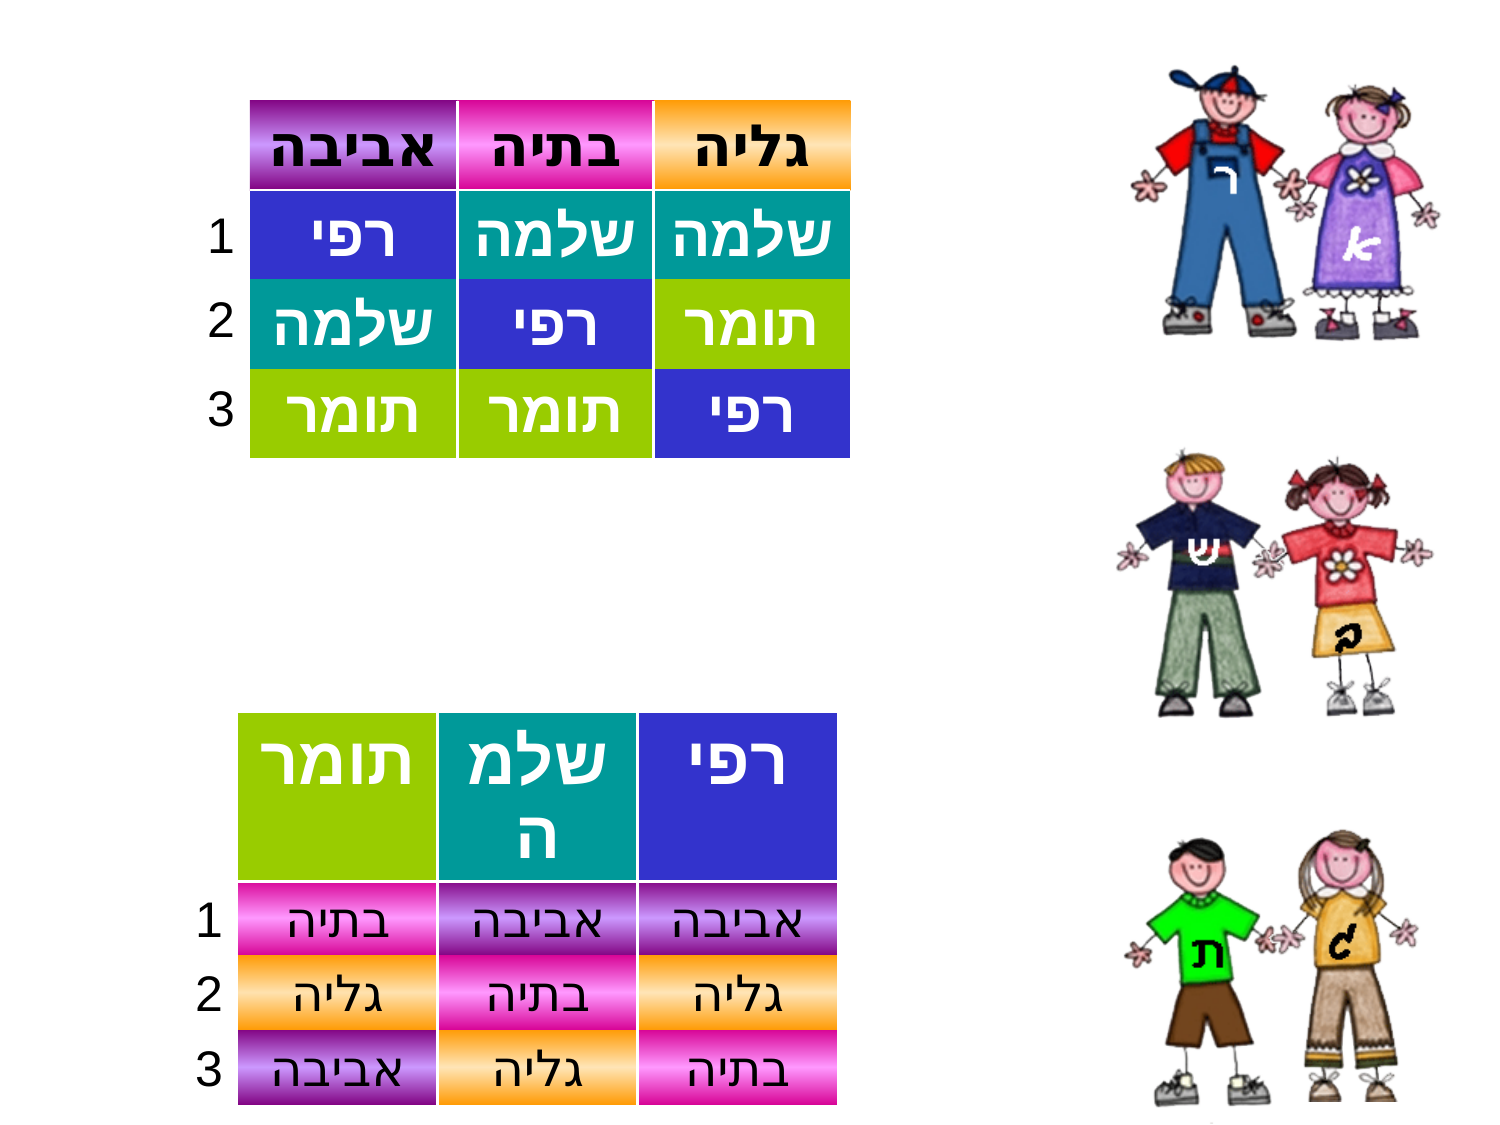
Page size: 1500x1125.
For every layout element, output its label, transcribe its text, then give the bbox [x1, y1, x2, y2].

table_cell אביבה [639, 883, 837, 956]
picture [1093, 420, 1453, 738]
table_cell שלמה [655, 191, 850, 279]
table_cell רפי [250, 191, 456, 279]
table_cell 3 [188, 360, 250, 458]
table_header בתיה [459, 101, 652, 189]
table_header רפי [639, 713, 837, 880]
table_cell אביבה [238, 1031, 436, 1105]
table_cell גליה [238, 956, 436, 1031]
table_cell גליה [639, 956, 837, 1031]
table_cell 2 [188, 281, 250, 357]
table_cell 1 [188, 882, 237, 955]
table_header [188, 101, 250, 190]
table_header [188, 713, 237, 881]
picture [1100, 37, 1477, 371]
table_cell שלמה [459, 191, 652, 279]
table_cell שלמה [250, 279, 456, 369]
table_cell 1 [188, 190, 250, 278]
table_header אביבה [250, 101, 456, 189]
table_cell בתיה [639, 1031, 837, 1105]
table_cell תומר [655, 279, 850, 369]
table_cell 2 [188, 957, 237, 1029]
table_cell תומר [459, 369, 652, 458]
table_cell גליה [439, 1031, 636, 1105]
table_header תומר [238, 713, 436, 880]
table_header שלמה [439, 713, 636, 880]
table_cell בתיה [238, 883, 436, 956]
table_cell בתיה [439, 956, 636, 1031]
table_cell רפי [459, 279, 652, 369]
table_cell אביבה [439, 883, 636, 956]
picture [1098, 812, 1446, 1124]
table_cell רפי [655, 369, 850, 458]
table_cell תומר [250, 369, 456, 458]
table_header גליה [655, 101, 850, 189]
table_cell 3 [188, 1032, 237, 1105]
